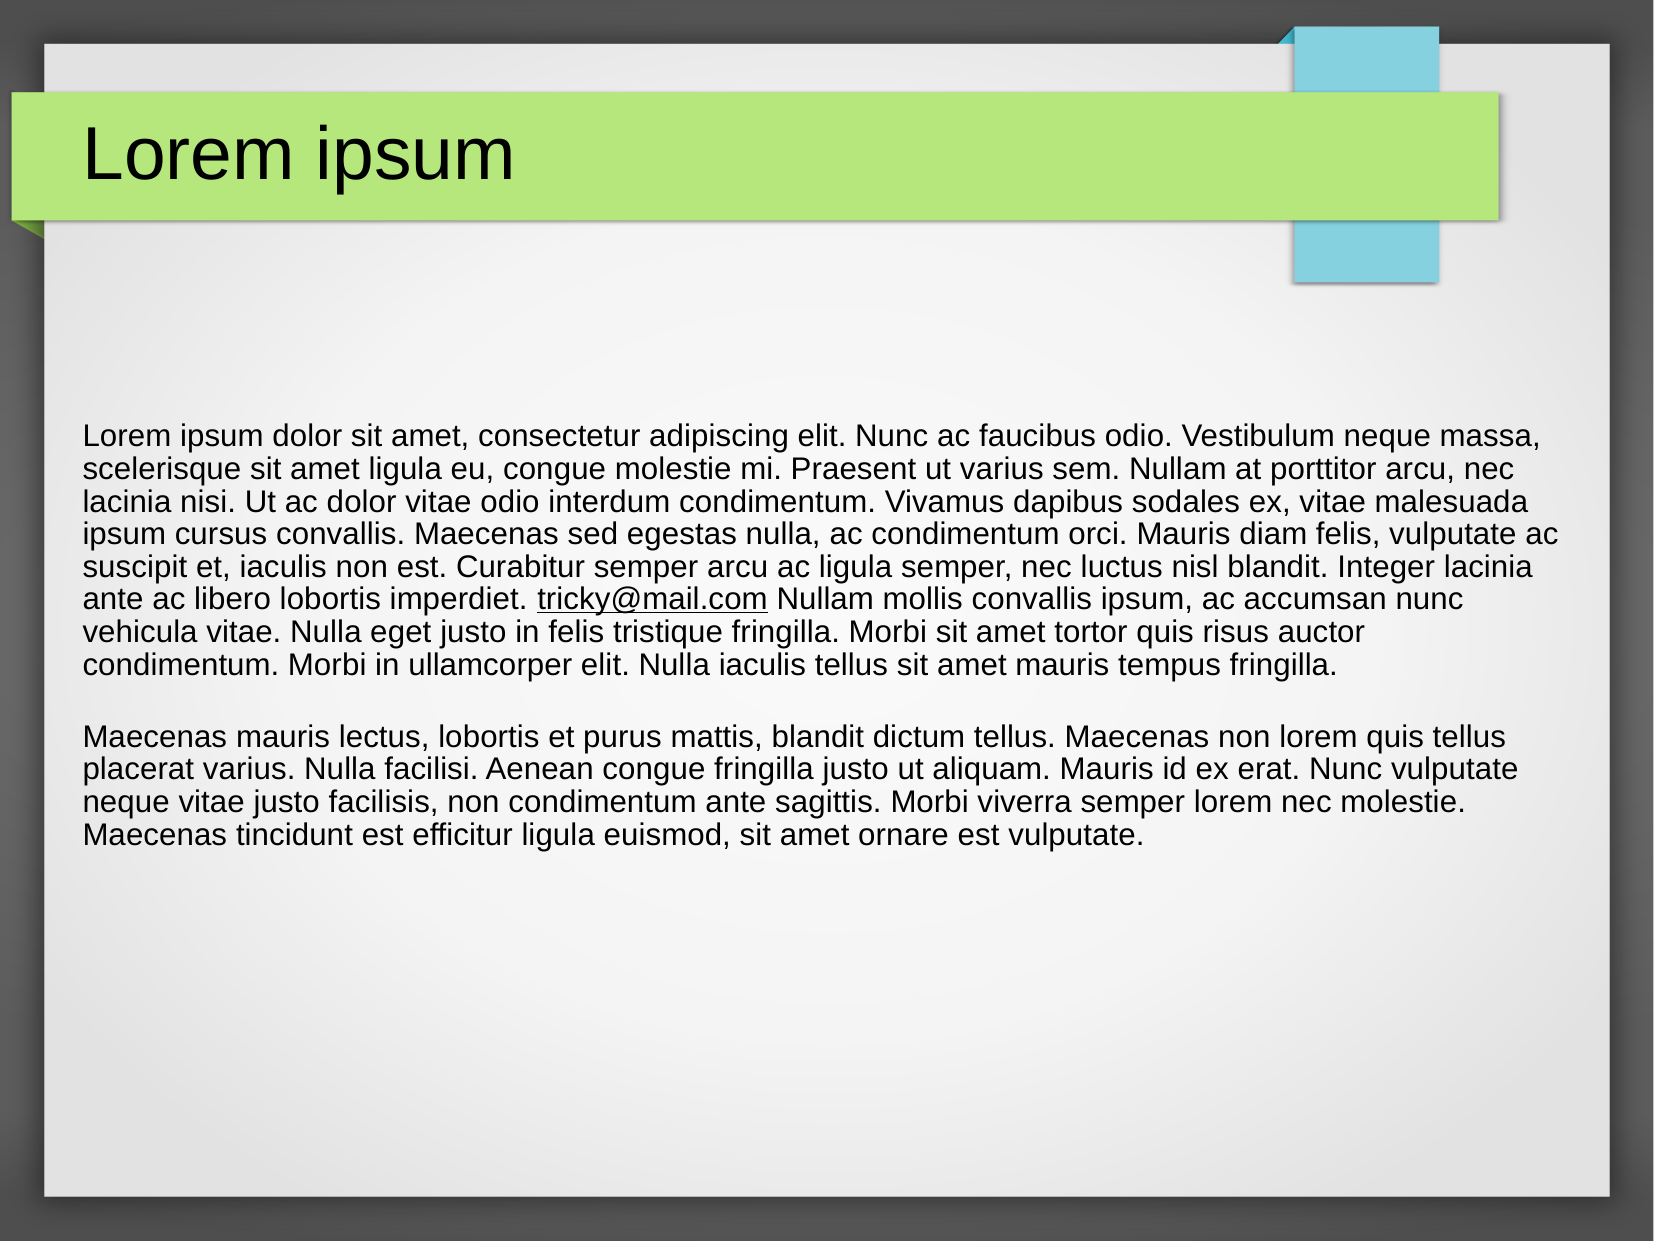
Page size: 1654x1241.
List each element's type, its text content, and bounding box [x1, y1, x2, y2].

text_box Lorem ipsum [82, 94, 1264, 213]
text_box Lorem ipsum dolor sit amet, consectetur adipiscing elit. Nunc ac faucibus odio. Vestibulum neque massa, scelerisque sit amet ligula eu, congue molestie mi. Praesent ut varius sem. Nullam at porttitor arcu, nec lacinia nisi. Ut ac dolor vitae odio interdum condimentum. Vivamus dapibus sodales ex, vitae malesuada ipsum cursus convallis. Maecenas sed egestas nulla, ac condimentum orci. Mauris diam felis, vulputate ac suscipit et, iaculis non est. Curabitur semper arcu ac ligula semper, nec luctus nisl blandit. Integer lacinia ante ac libero lobortis imperdiet. tricky@mail.com Nullam mollis convallis ipsum, ac accumsan nunc vehicula vitae. Nulla eget justo in felis tristique fringilla. Morbi sit amet tortor quis risus auctor condimentum. Morbi in ullamcorper elit. Nulla iaculis tellus sit amet mauris tempus fringilla. Maecenas mauris lectus, lobortis et purus mattis, blandit dictum tellus. Maecenas non lorem quis tellus placerat varius. Nulla facilisi. Aenean congue fringilla justo ut aliquam. Mauris id ex erat. Nunc vulputate neque vitae justo facilisis, non condimentum ante sagittis. Morbi viverra semper lorem nec molestie. Maecenas tincidunt est efficitur ligula euismod, sit amet ornare est vulputate. [82, 295, 1571, 1015]
picture [0, 0, 1654, 1241]
